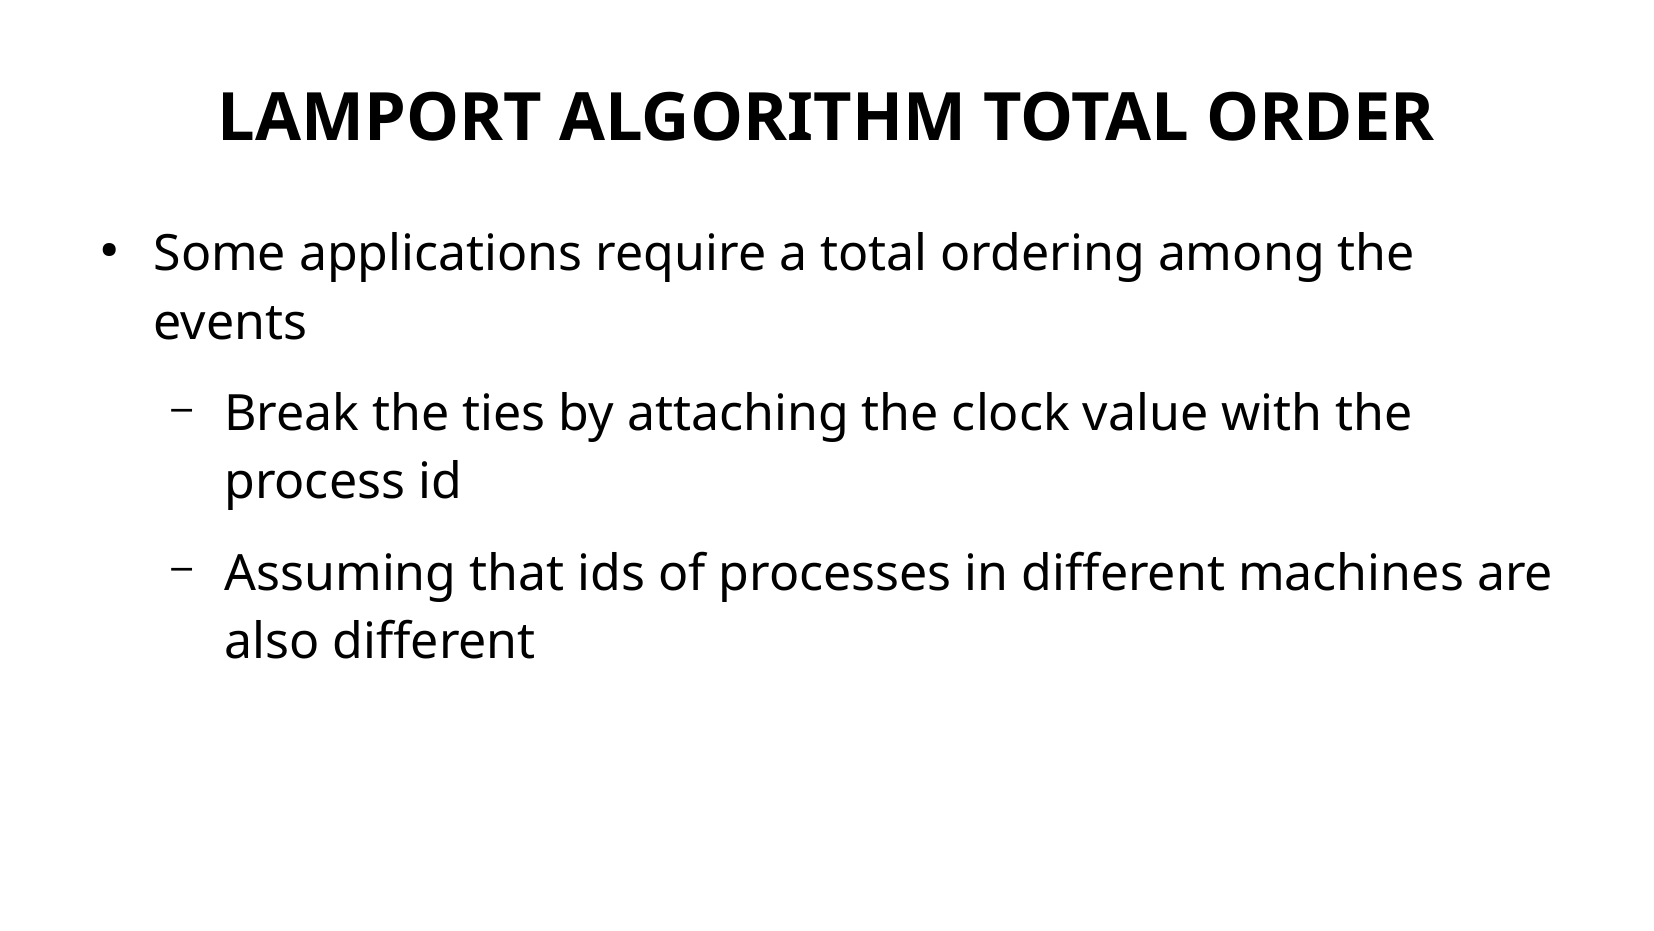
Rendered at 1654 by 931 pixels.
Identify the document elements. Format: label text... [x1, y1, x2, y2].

title LAMPORT ALGORITHM TOTAL ORDER [82, 36, 1571, 193]
list Some applications require a total ordering among the events Break the ties by attaching the clock value with the process id Assuming that ids of processes in different machines are also different [82, 217, 1571, 757]
